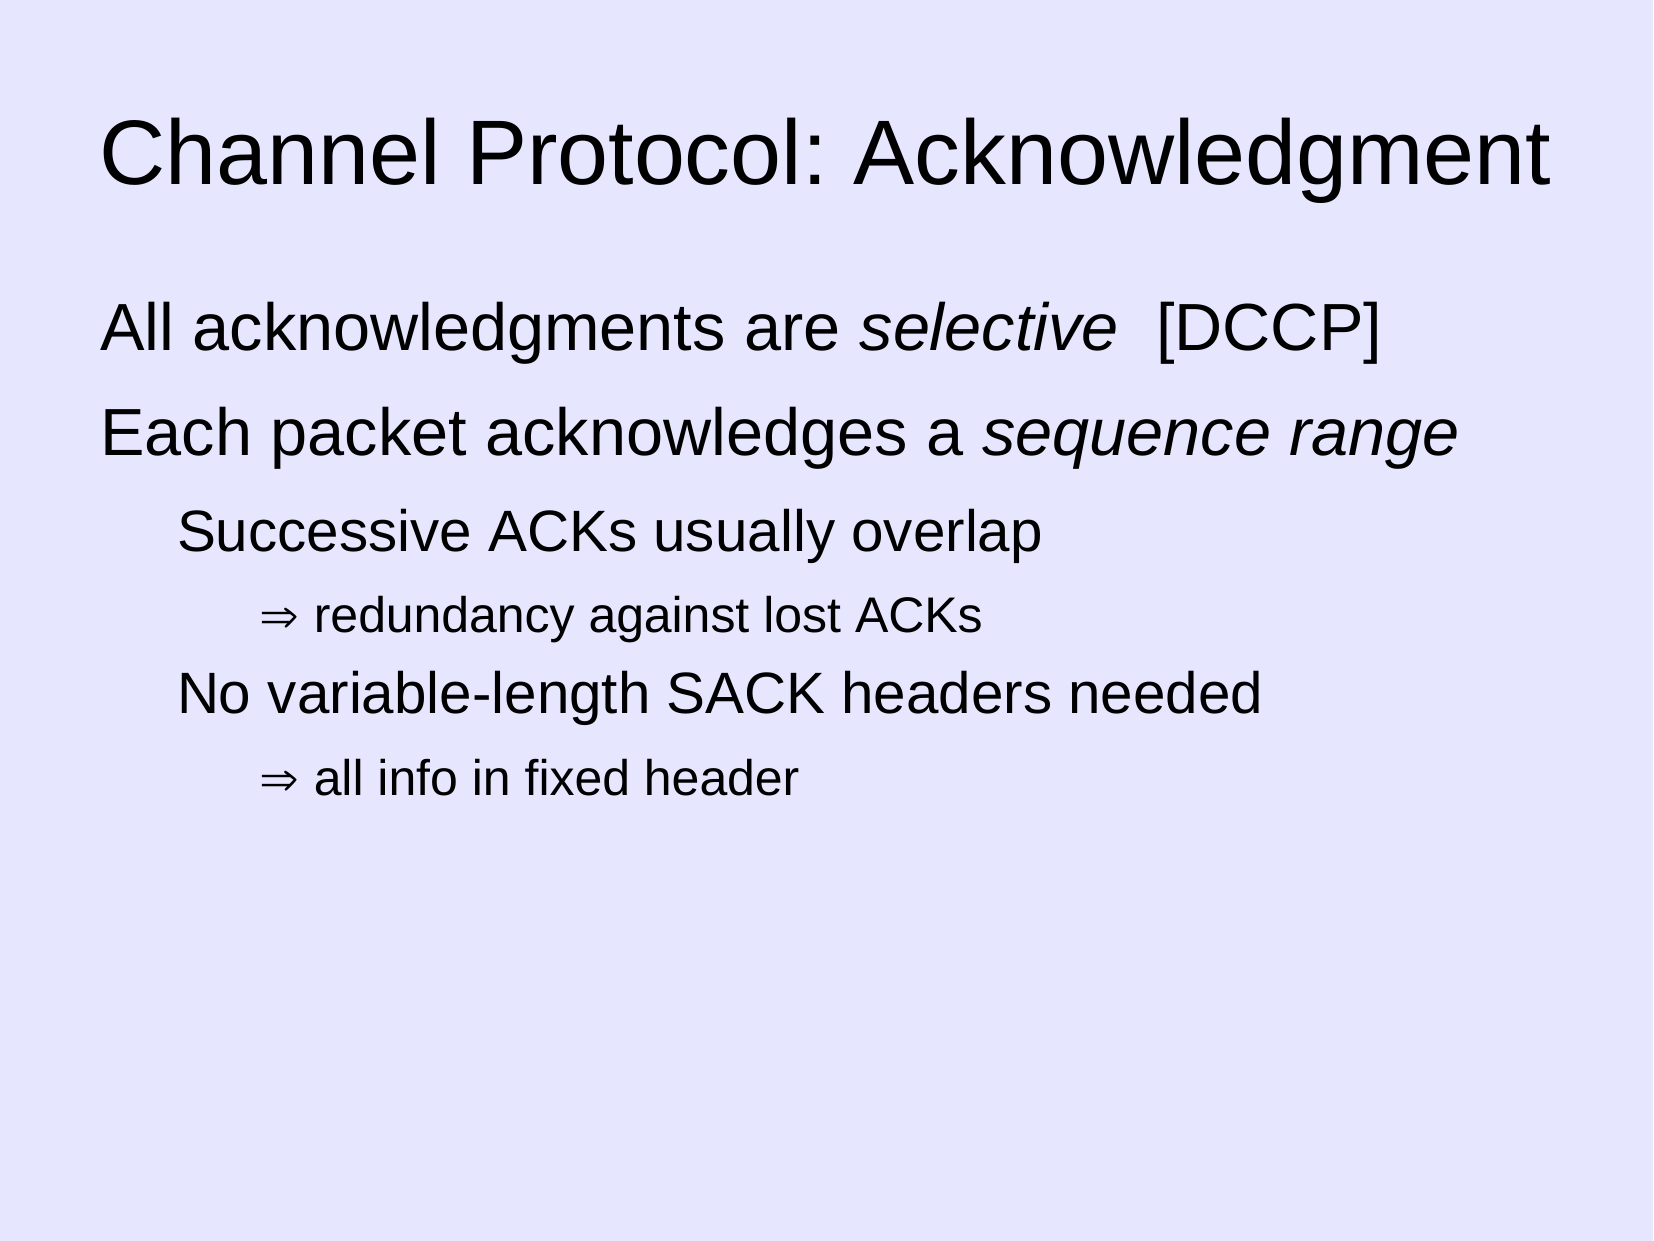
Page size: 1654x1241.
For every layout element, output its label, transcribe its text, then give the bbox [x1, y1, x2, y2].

list All acknowledgments are selective [DCCP] Each packet acknowledges a sequence range Successive ACKs usually overlap ⇒ redundancy against lost ACKs No variable-length SACK headers needed ⇒ all info in fixed header [82, 290, 1571, 1095]
title Channel Protocol: Acknowledgment [82, 49, 1571, 257]
